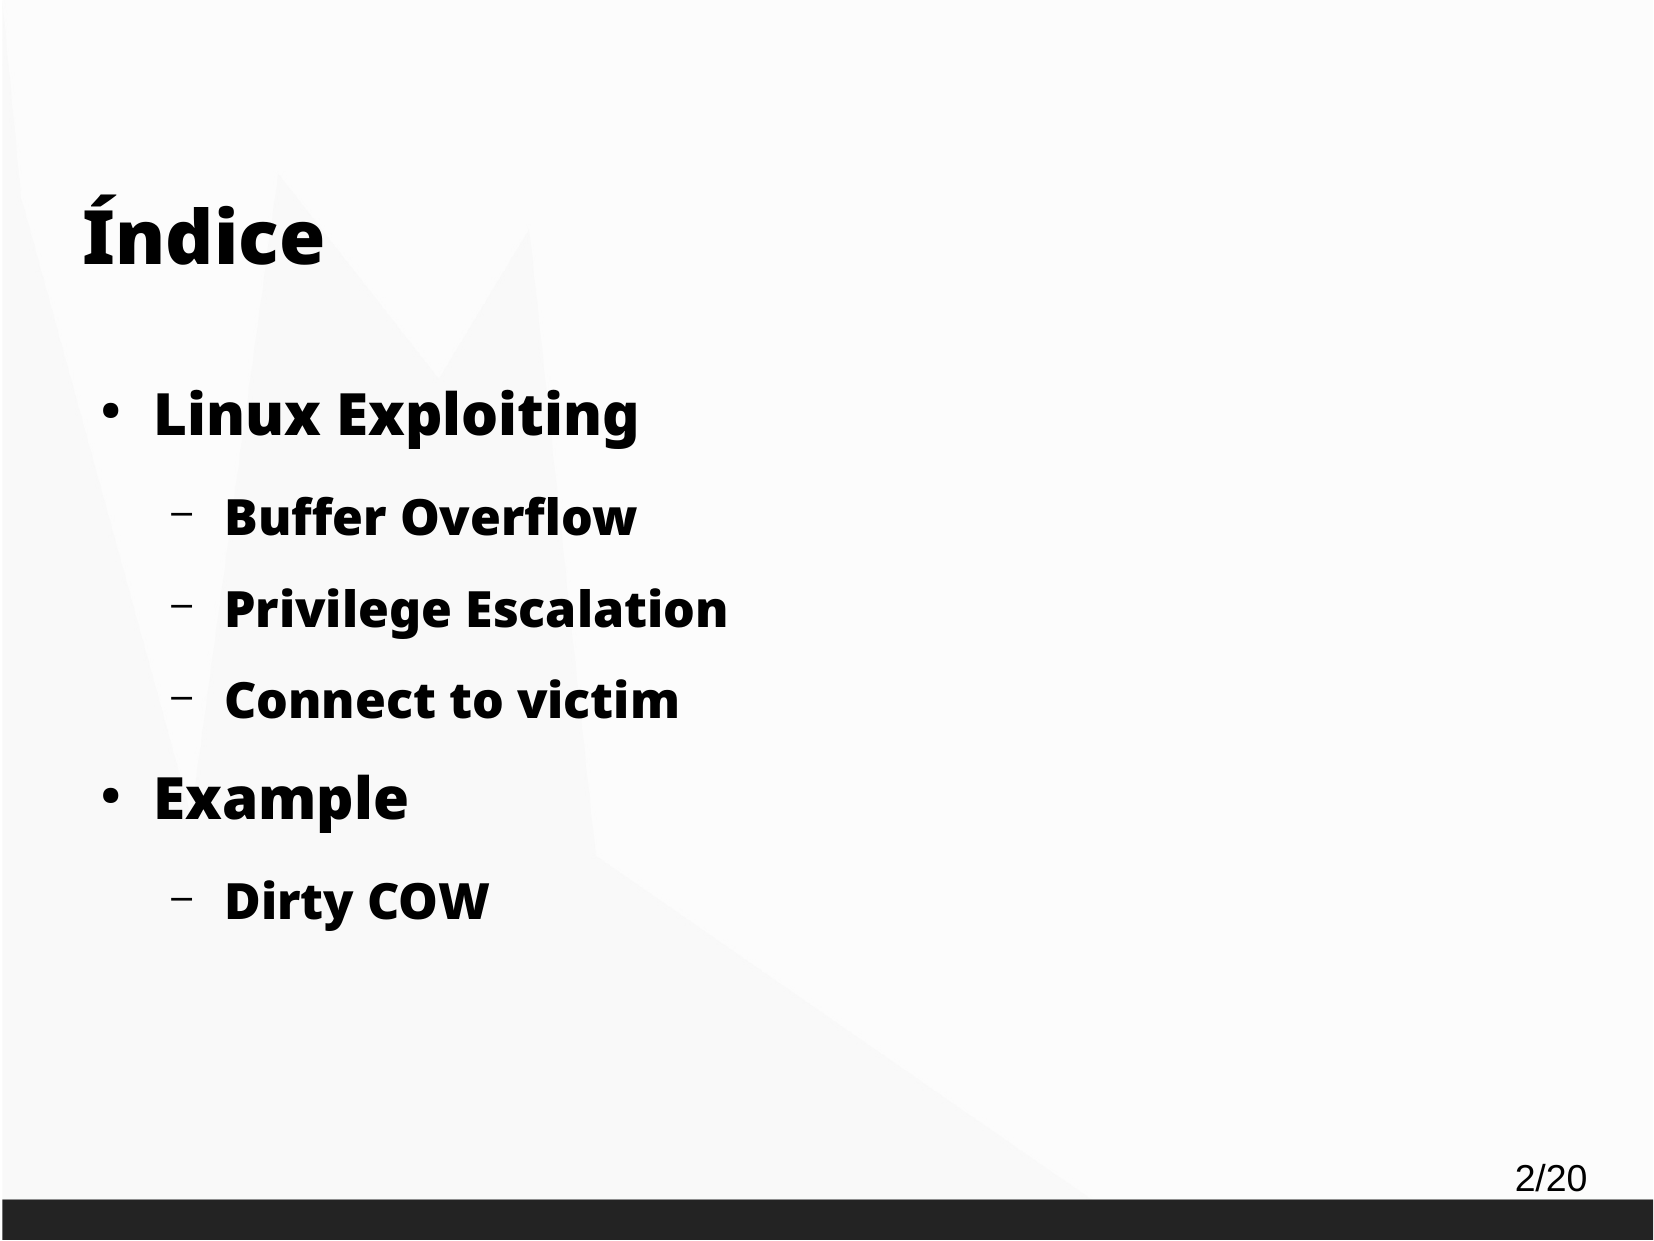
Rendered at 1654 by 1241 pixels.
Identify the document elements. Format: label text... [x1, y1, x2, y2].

title Índice [82, 139, 1571, 332]
picture [2, 0, 1654, 1241]
list Linux Exploiting Buffer Overflow Privilege Escalation Connect to victim Example Dirty COW [82, 372, 1571, 1013]
text_box 2/20 [1500, 1149, 1651, 1201]
